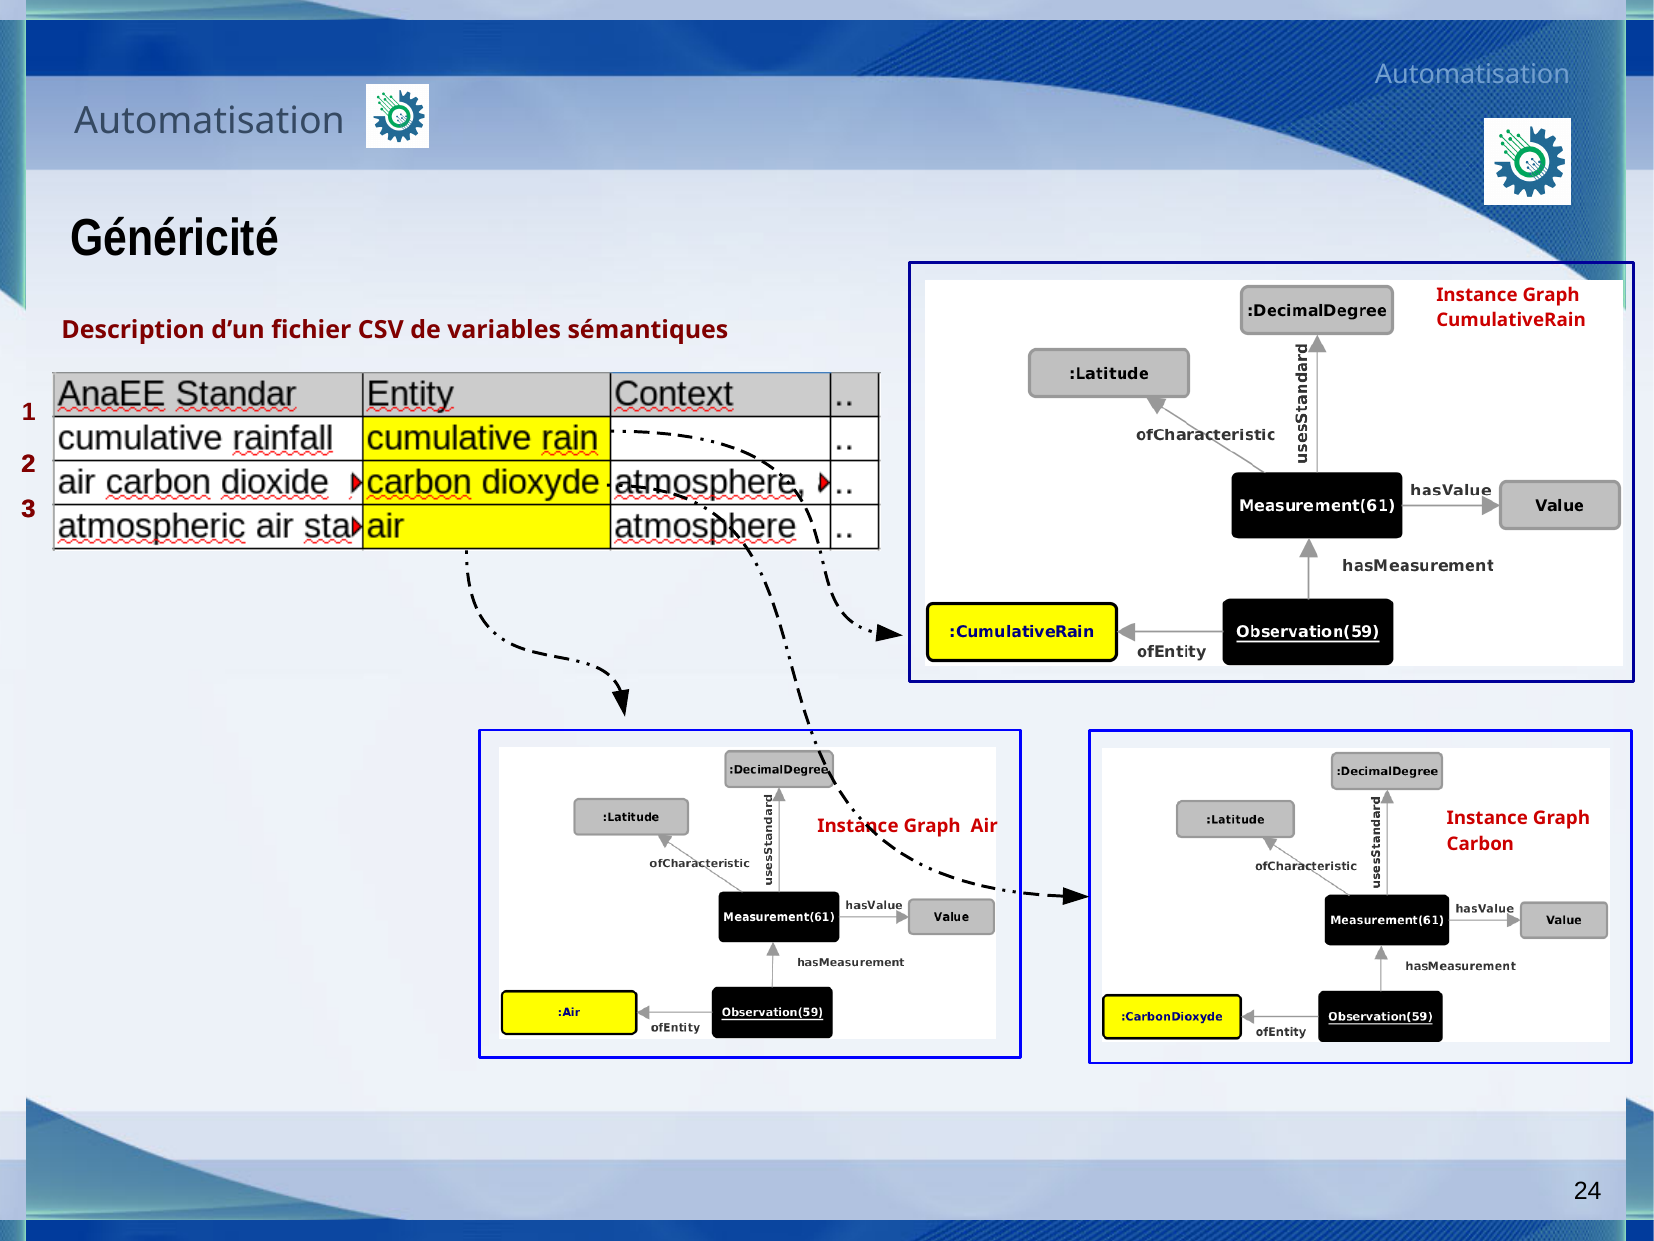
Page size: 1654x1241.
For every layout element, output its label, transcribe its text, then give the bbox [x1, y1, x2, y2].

text_box 2 [6, 440, 52, 485]
text_box 3 [6, 485, 52, 533]
title Automatisation [41, 89, 378, 148]
text_box Instance Graph Air [802, 804, 1014, 901]
picture [0, 0, 1654, 1241]
text_box 24 [1559, 1169, 1625, 1213]
text_box Généricité [58, 206, 644, 291]
text_box 1 [7, 387, 52, 436]
text_box Instance Graph Carbon [1431, 797, 1644, 935]
text_box Instance Graph CumulativeRain [1421, 273, 1642, 441]
text_box Description d’un fichier CSV de variables sémantiques [46, 306, 863, 366]
text_box Automatisation [1360, 47, 1607, 95]
